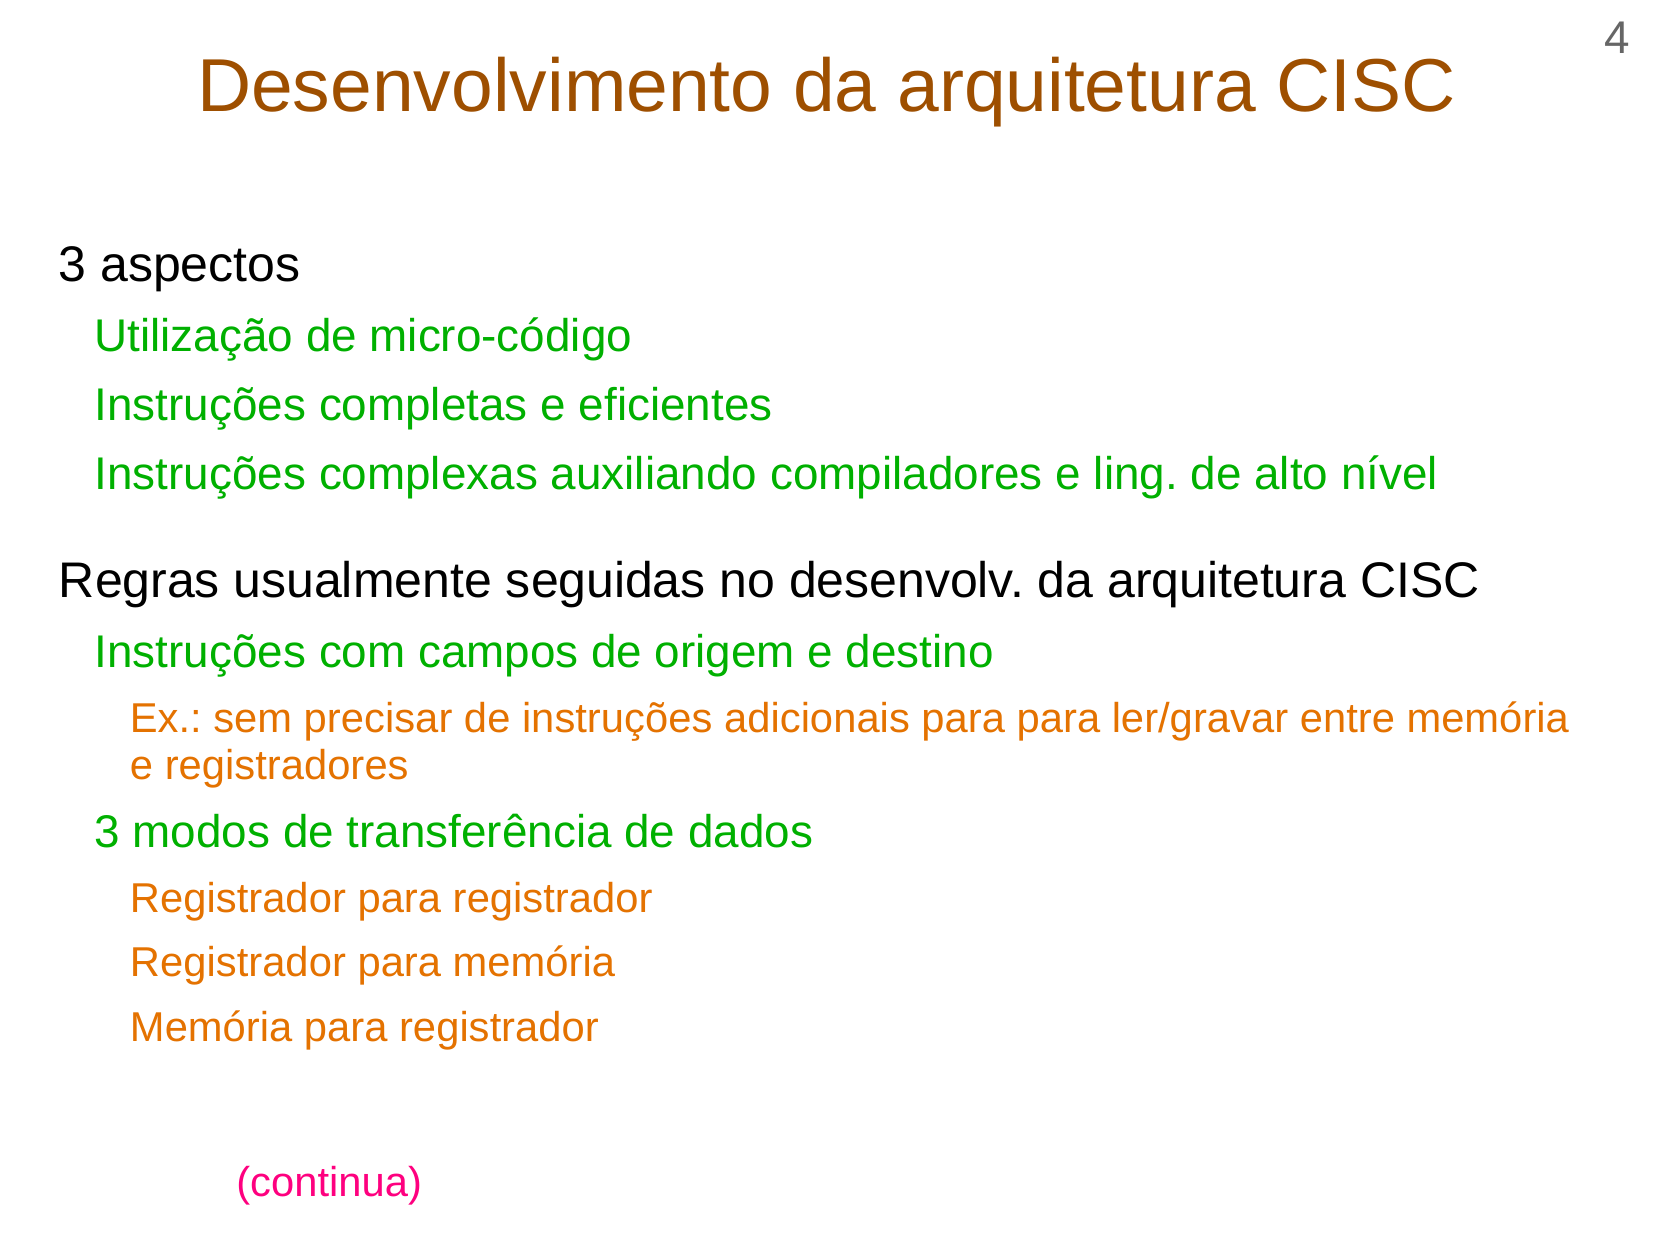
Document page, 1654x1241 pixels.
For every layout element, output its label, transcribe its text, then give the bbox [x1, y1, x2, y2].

list 3 aspectos Utilização de micro-código Instruções completas e eficientes Instruções complexas auxiliando compiladores e ling. de alto nível Regras usualmente seguidas no desenvolv. da arquitetura CISC Instruções com campos de origem e destino Ex.: sem precisar de instruções adicionais para para ler/gravar entre memória e registradores 3 modos de transferência de dados Registrador para registrador Registrador para memória Memória para registrador [59, 236, 1595, 1211]
text_box (continua) [221, 1151, 438, 1213]
title Desenvolvimento da arquitetura CISC [59, 29, 1595, 148]
